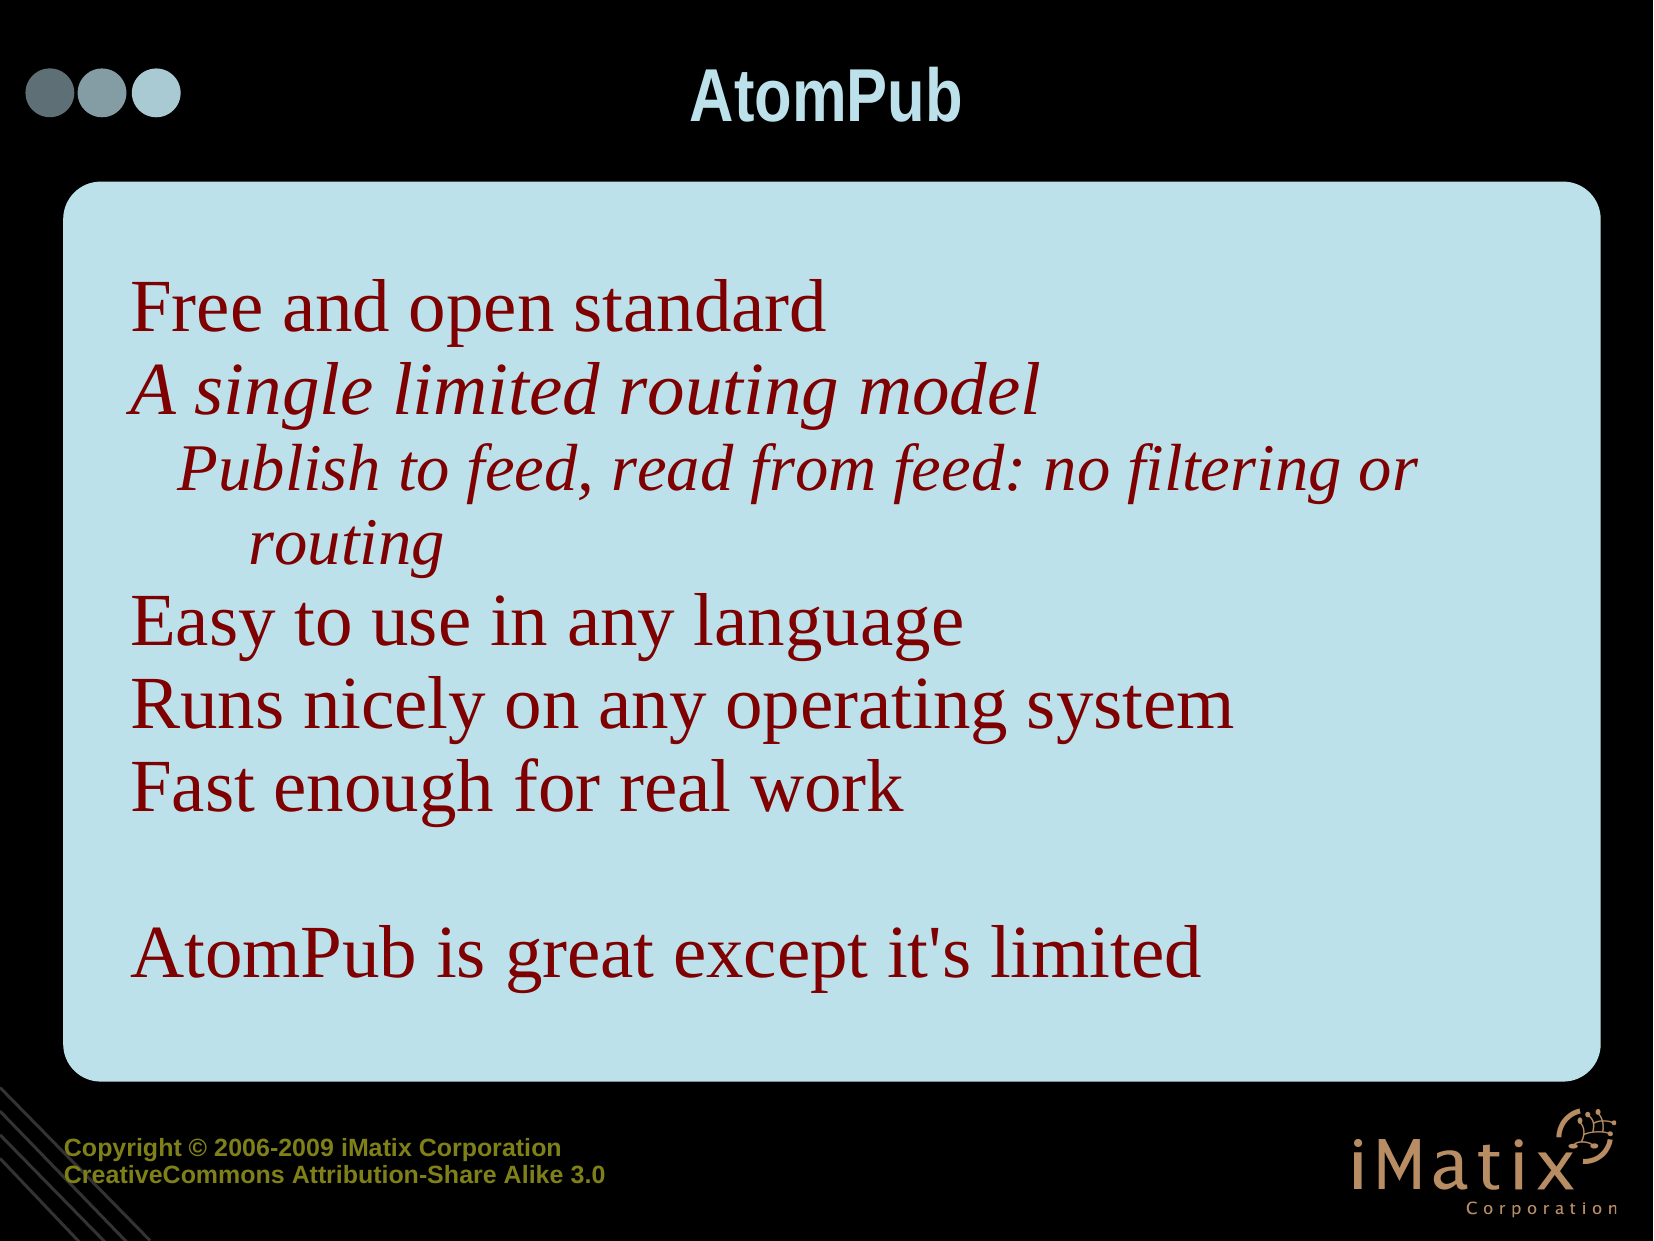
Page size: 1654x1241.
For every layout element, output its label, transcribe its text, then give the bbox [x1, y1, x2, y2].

title AtomPub [0, 0, 1653, 188]
list Free and open standard A single limited routing model Publish to feed, read from feed: no filtering or routing Easy to use in any language Runs nicely on any operating system Fast enough for real work AtomPub is great except it's limited [118, 264, 1509, 1010]
picture [1354, 1108, 1617, 1219]
